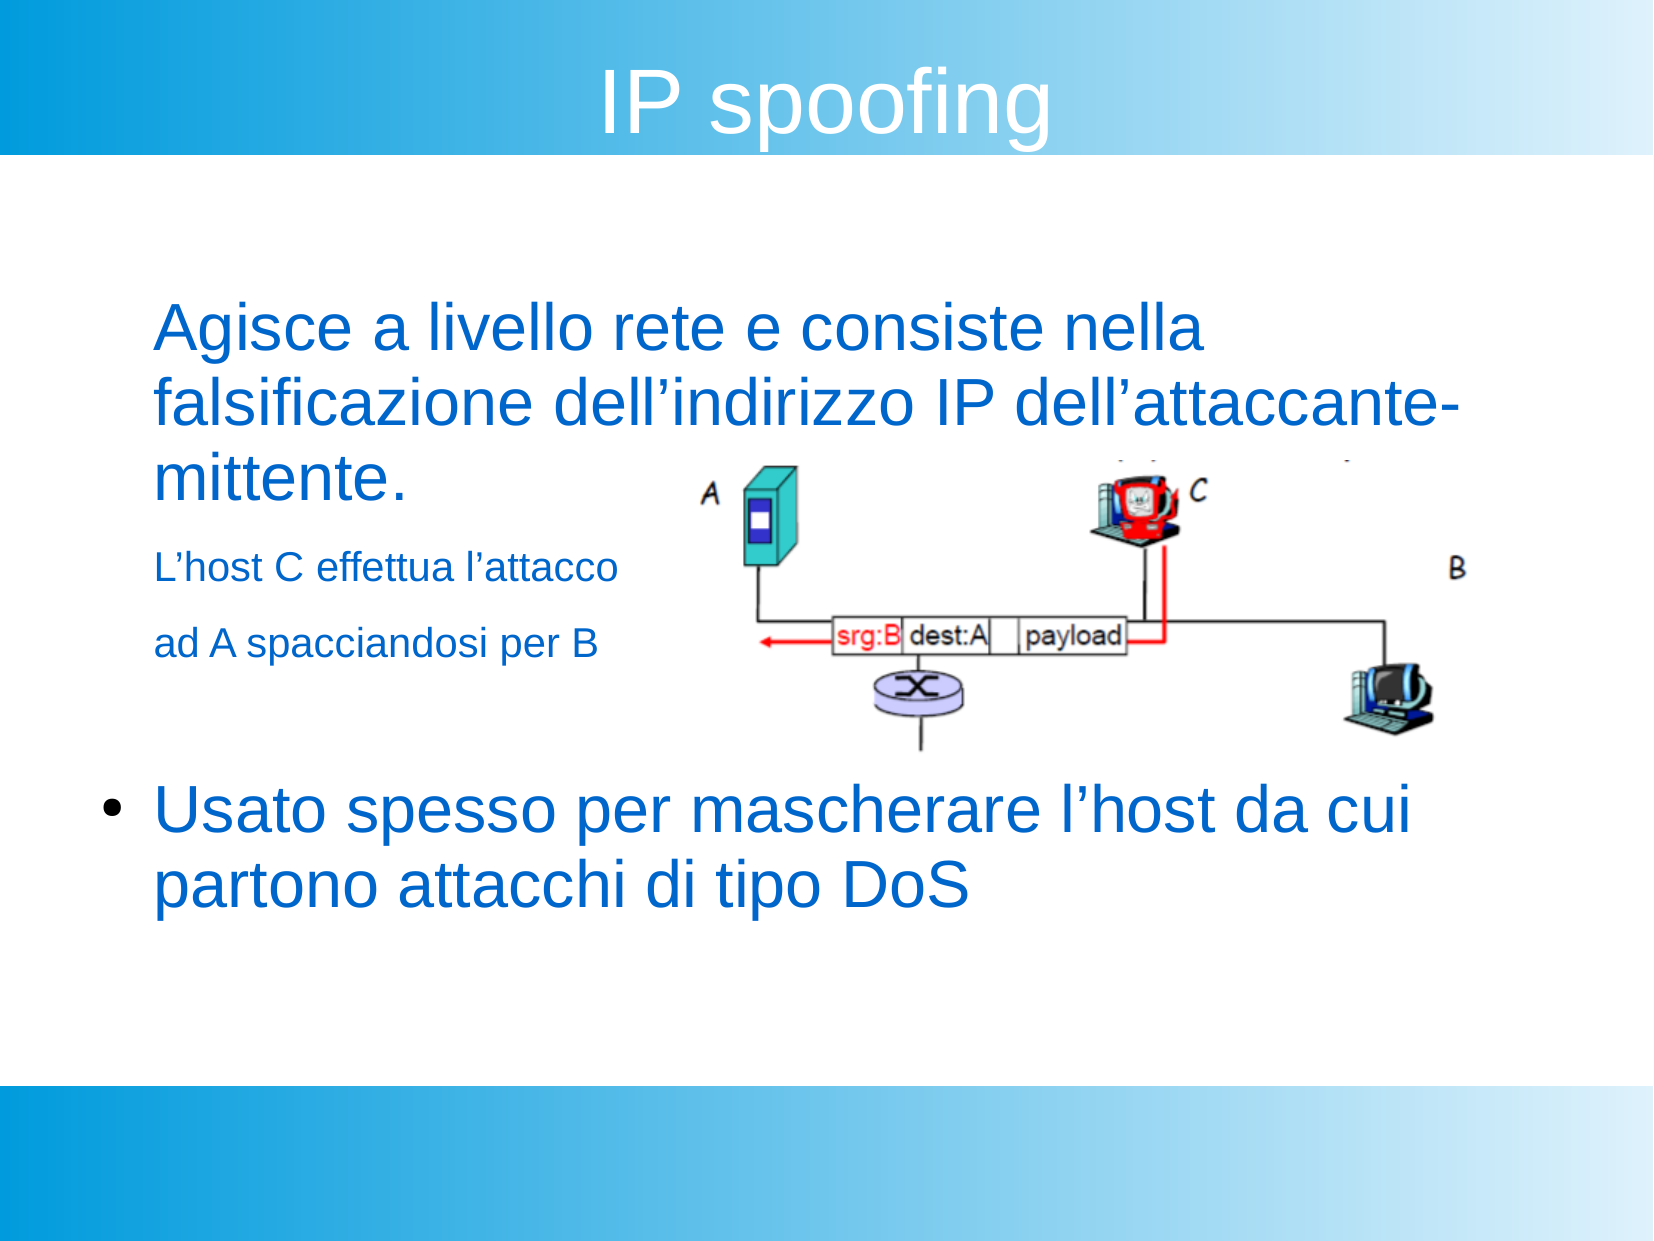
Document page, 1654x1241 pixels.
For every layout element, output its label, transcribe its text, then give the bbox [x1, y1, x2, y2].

picture [662, 460, 1477, 764]
list Agisce a livello rete e consiste nella falsificazione dell’indirizzo IP dell’attaccante-mittente. L’host C effettua l’attacco ad A spacciandosi per B Usato spesso per mascherare l’host da cui partono attacchi di tipo DoS [82, 290, 1571, 1010]
title IP spoofing [82, 49, 1571, 155]
